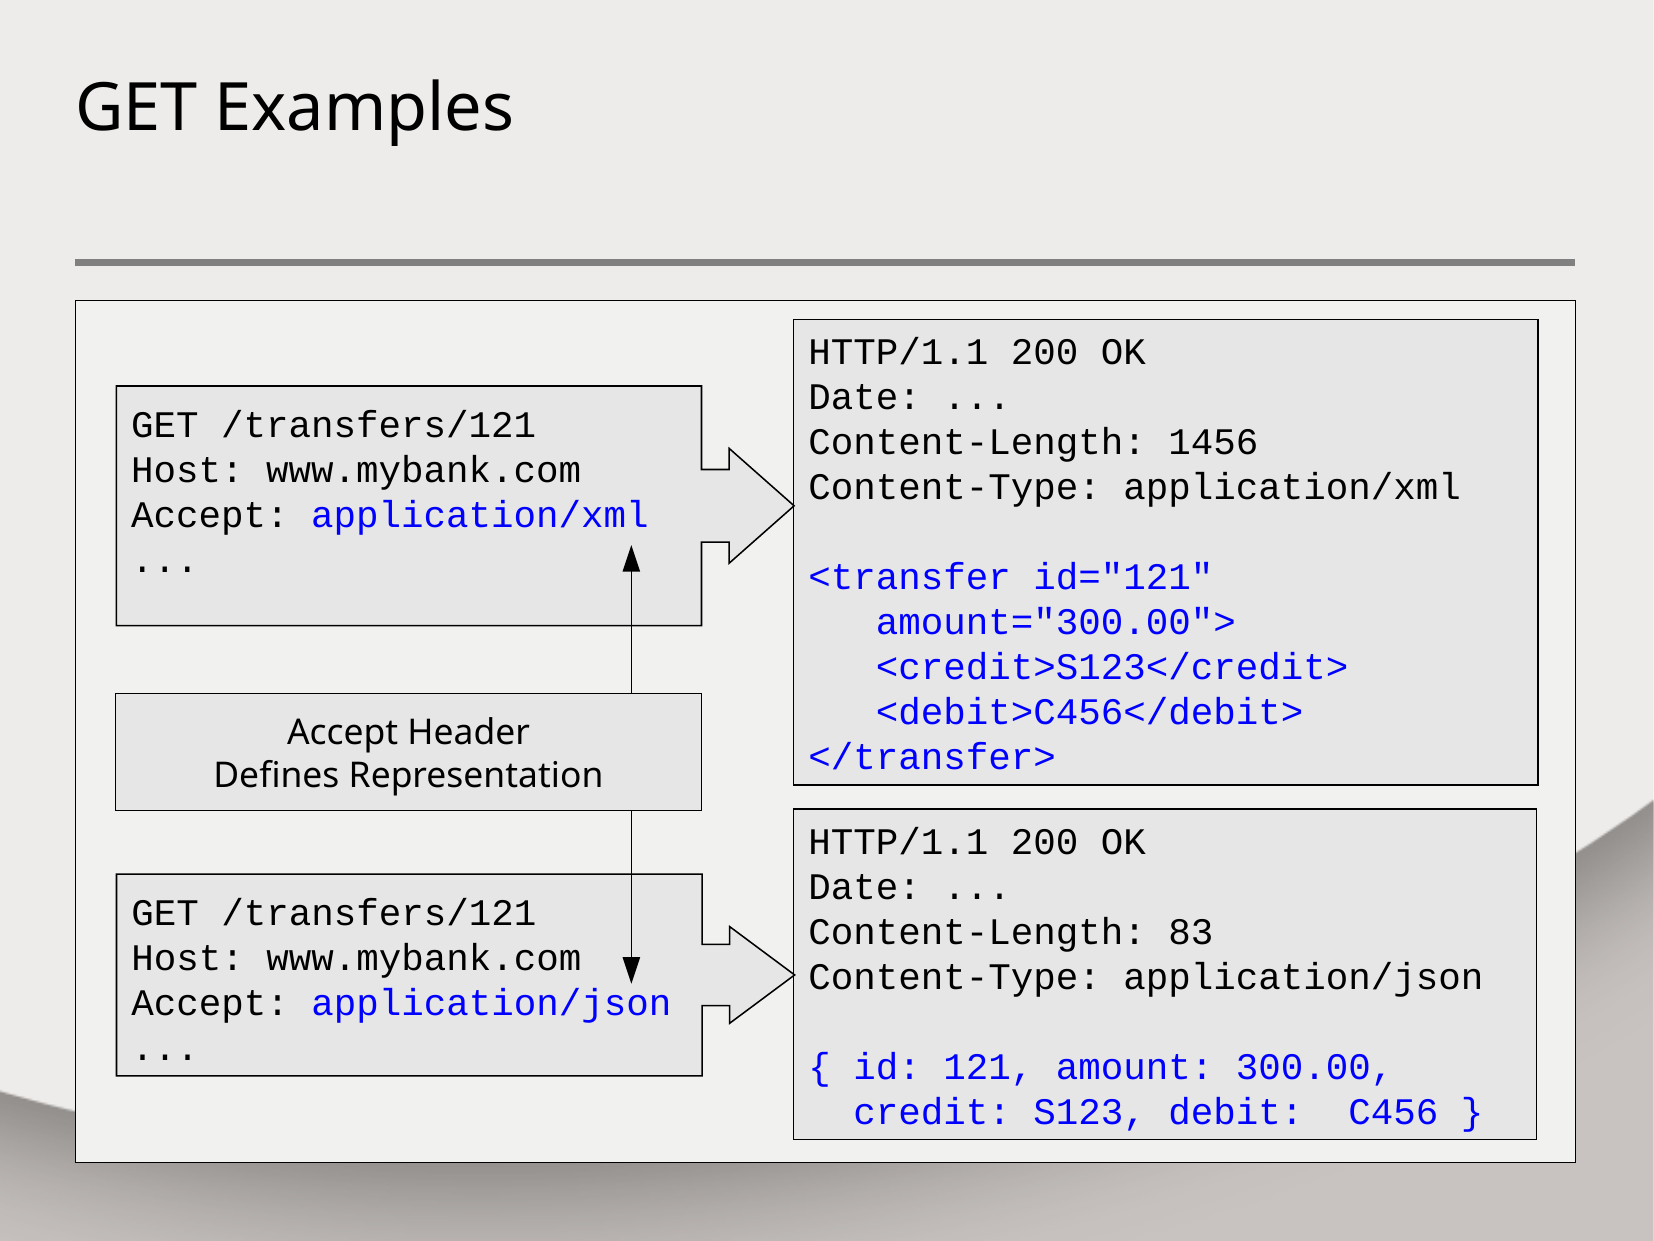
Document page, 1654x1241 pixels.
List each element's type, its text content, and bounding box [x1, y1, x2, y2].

text_box [75, 300, 1576, 1163]
text_box HTTP/1.1 200 OK Date: ... Content-Length: 1456 Content-Type: application/xml <transfer id="121" amount="300.00"> <credit>S123</credit> <debit>C456</debit> </transfer> [793, 319, 1538, 786]
text_box GET /transfers/121 Host: www.mybank.com Accept: application/json ... [116, 874, 795, 1076]
title GET Examples [75, 75, 1576, 226]
text_box Accept Header Defines Representation [115, 693, 702, 811]
picture [0, 0, 1654, 1241]
text_box GET /transfers/121 Host: www.mybank.com Accept: application/xml ... [116, 385, 795, 626]
text_box HTTP/1.1 200 OK Date: ... Content-Length: 83 Content-Type: application/json { id: 121, amount: 300.00, credit: S123, debit: C456 } [793, 809, 1537, 1140]
